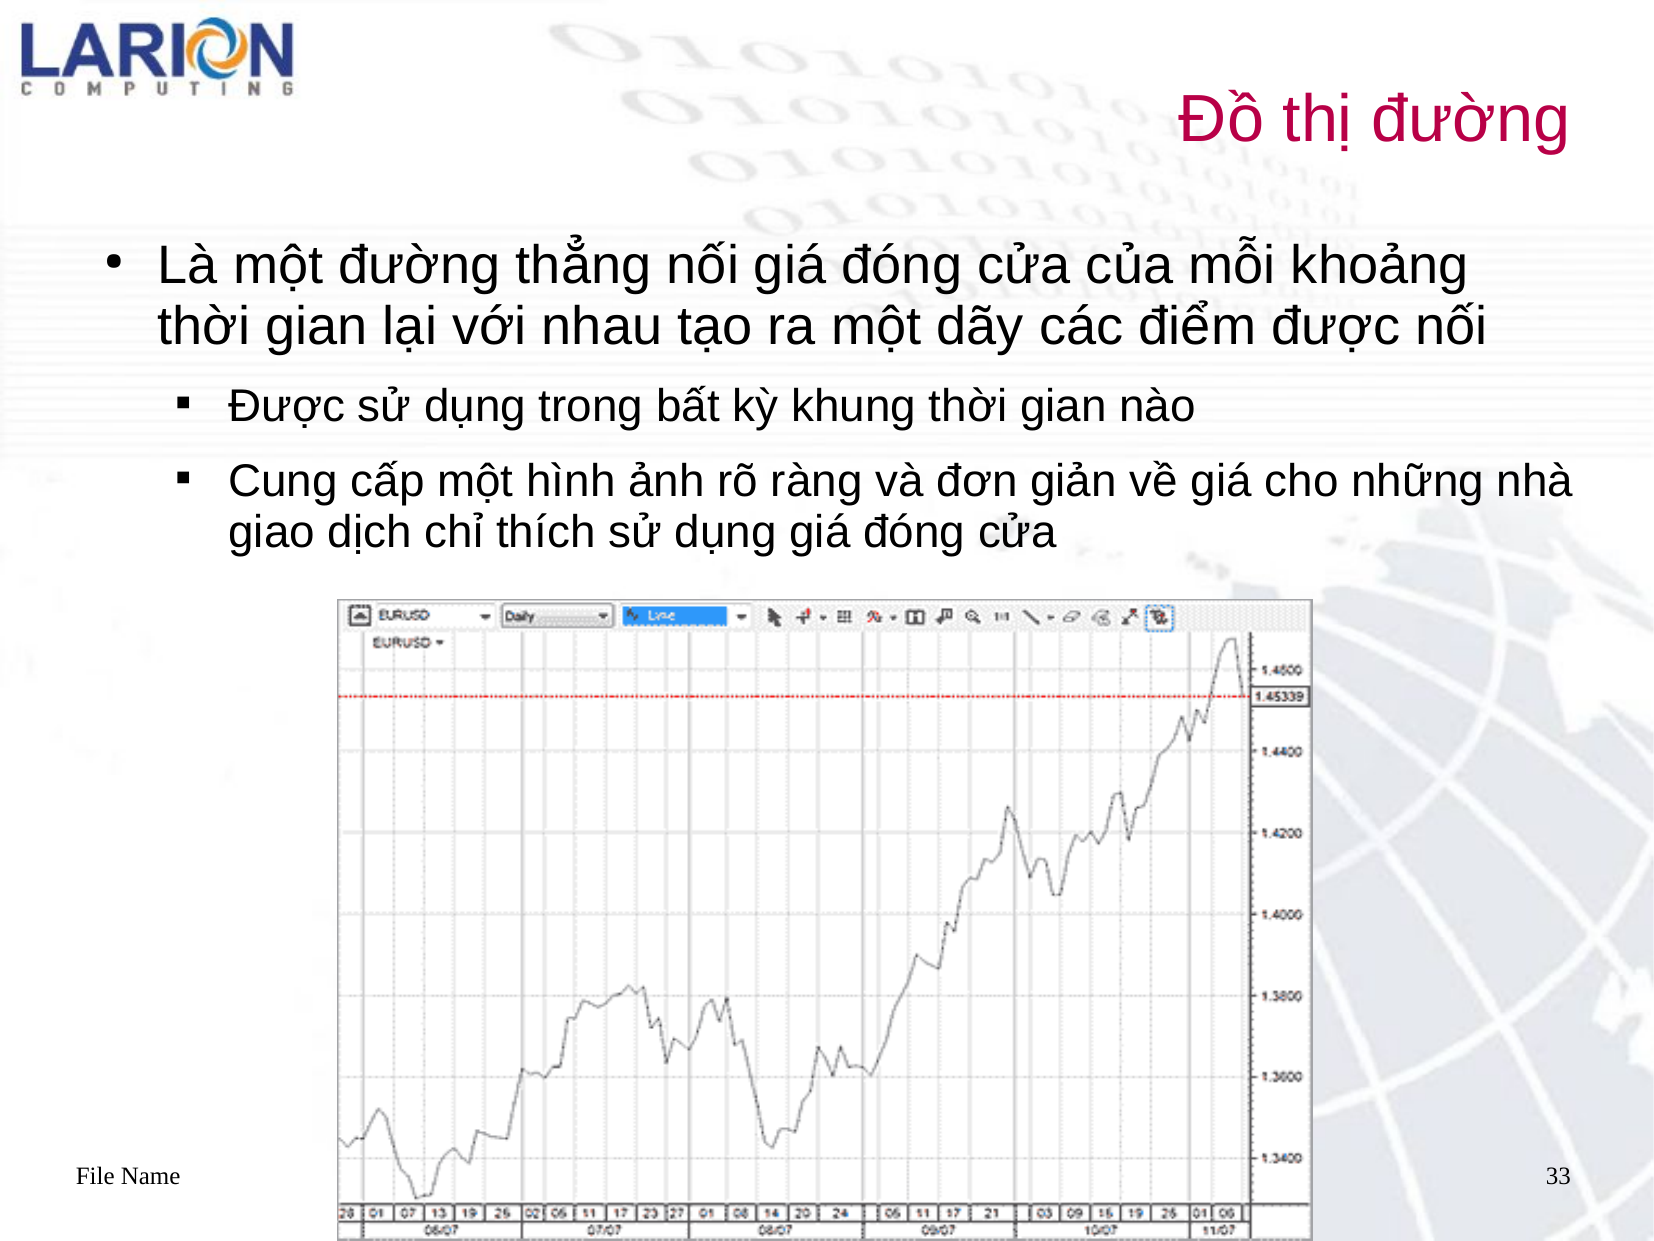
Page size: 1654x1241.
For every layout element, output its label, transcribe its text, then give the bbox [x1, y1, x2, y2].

picture [0, 0, 1654, 1241]
title Đồ thị đường [300, 49, 1571, 188]
list Là một đường thẳng nối giá đóng cửa của mỗi khoảng thời gian lại với nhau tạo ra một dãy các điểm được nối Được sử dụng trong bất kỳ khung thời gian nào Cung cấp một hình ảnh rõ ràng và đơn giản về giá cho những nhà giao dịch chỉ thích sử dụng giá đóng cửa [86, 234, 1576, 1039]
